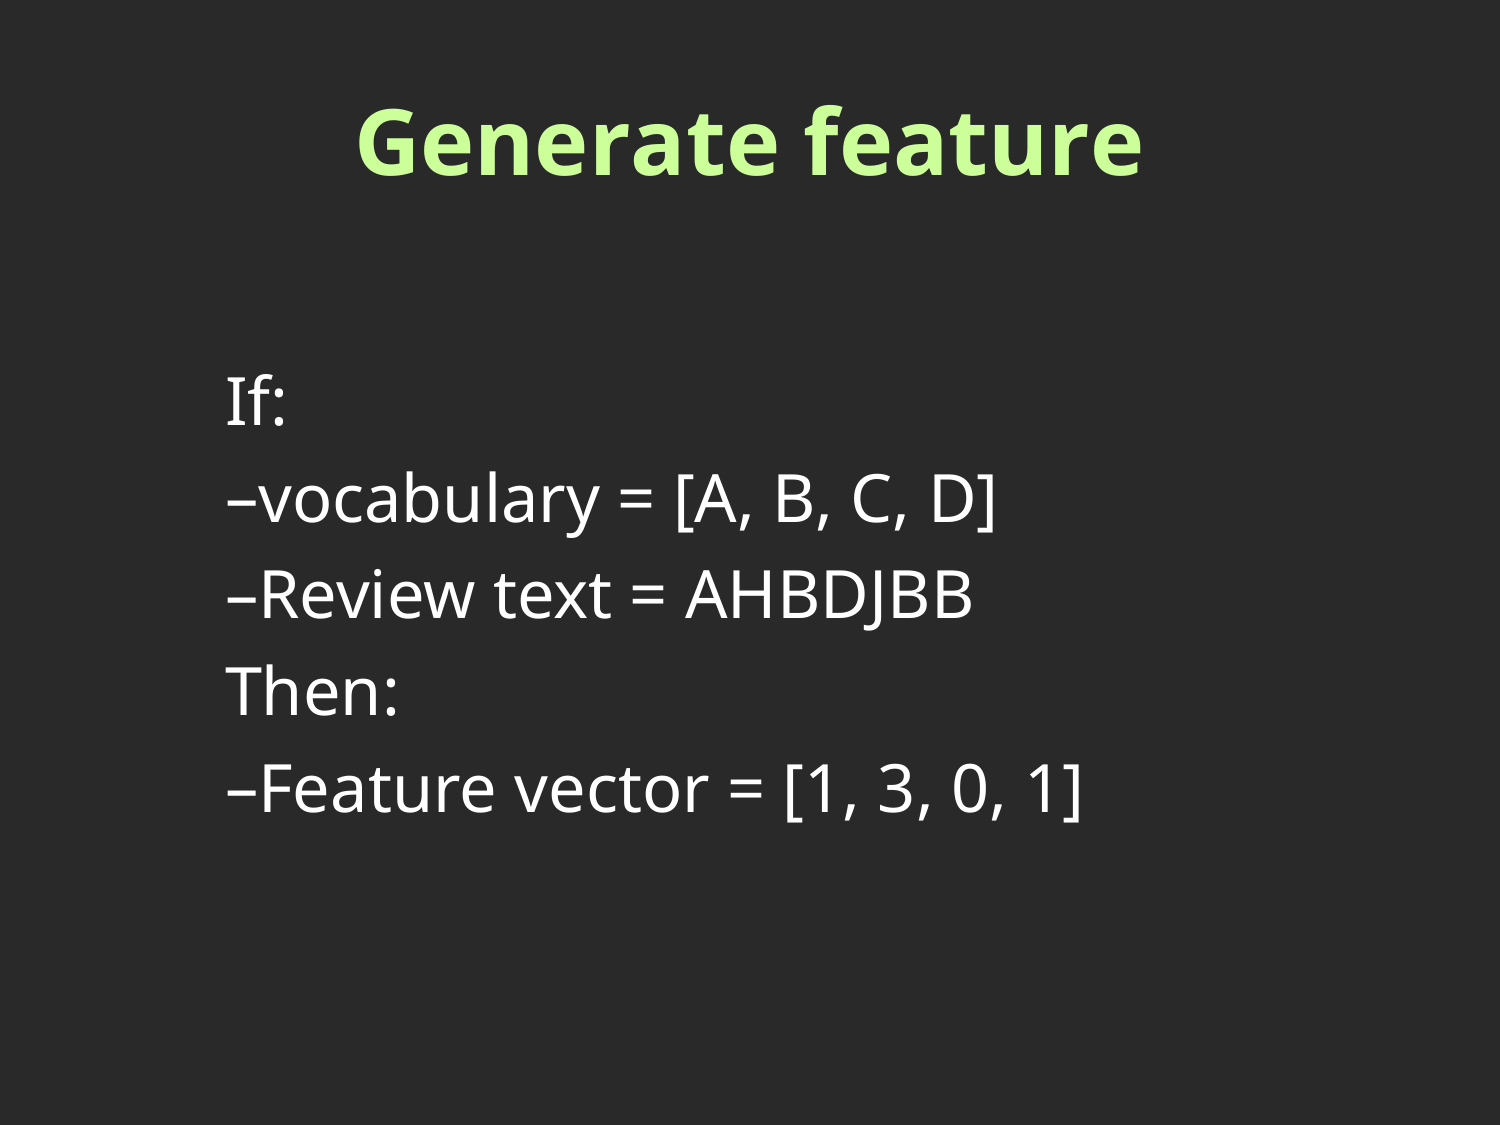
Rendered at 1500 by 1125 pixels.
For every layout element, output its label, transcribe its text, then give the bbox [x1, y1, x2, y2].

title Generate feature [75, 45, 1426, 233]
subtitle If: vocabulary = [A, B, C, D] Review text = AHBDJBB Then: Feature vector = [1, 3, 0, 1] [225, 262, 1366, 1116]
